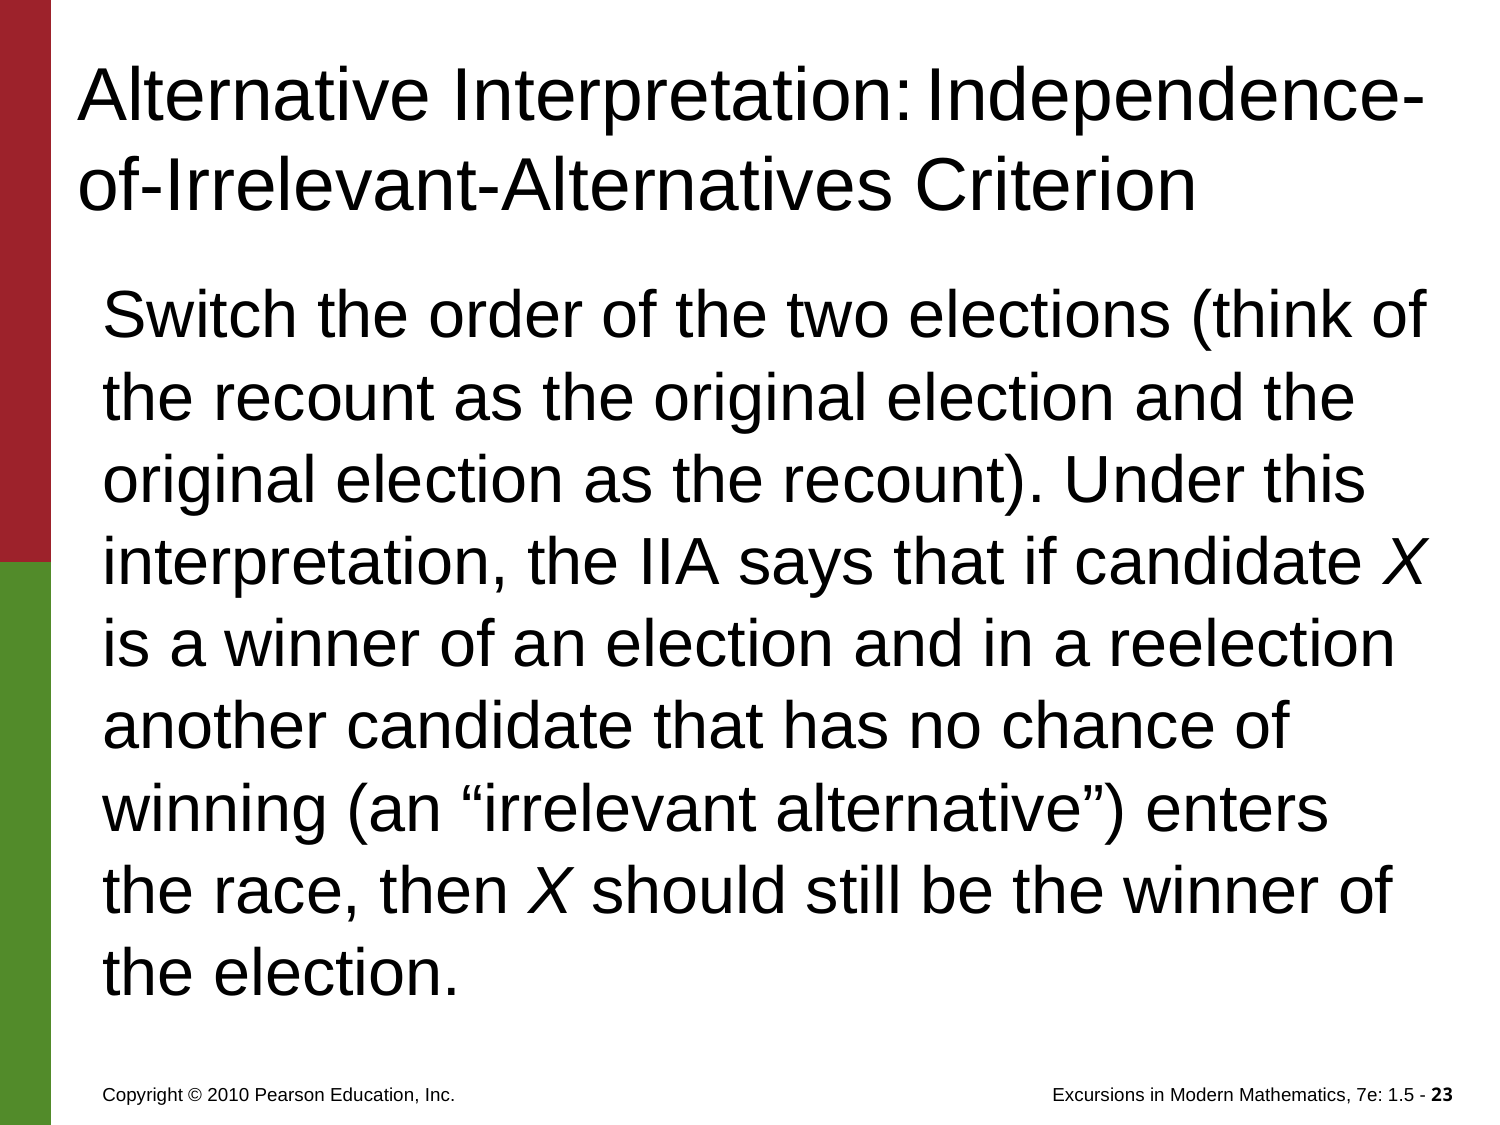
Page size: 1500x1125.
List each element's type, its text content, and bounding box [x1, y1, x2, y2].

list Switch the order of the two elections (think of the recount as the original election and the original election as the recount). Under this interpretation, the IIA says that if candidate X is a winner of an election and in a reelection another candidate that has no chance of winning (an “irrelevant alternative”) enters the race, then X should still be the winner of the election. [87, 262, 1450, 1076]
text_box Alternative Interpretation: Independence-of-Irrelevant-Alternatives Criterion [62, 37, 1450, 233]
